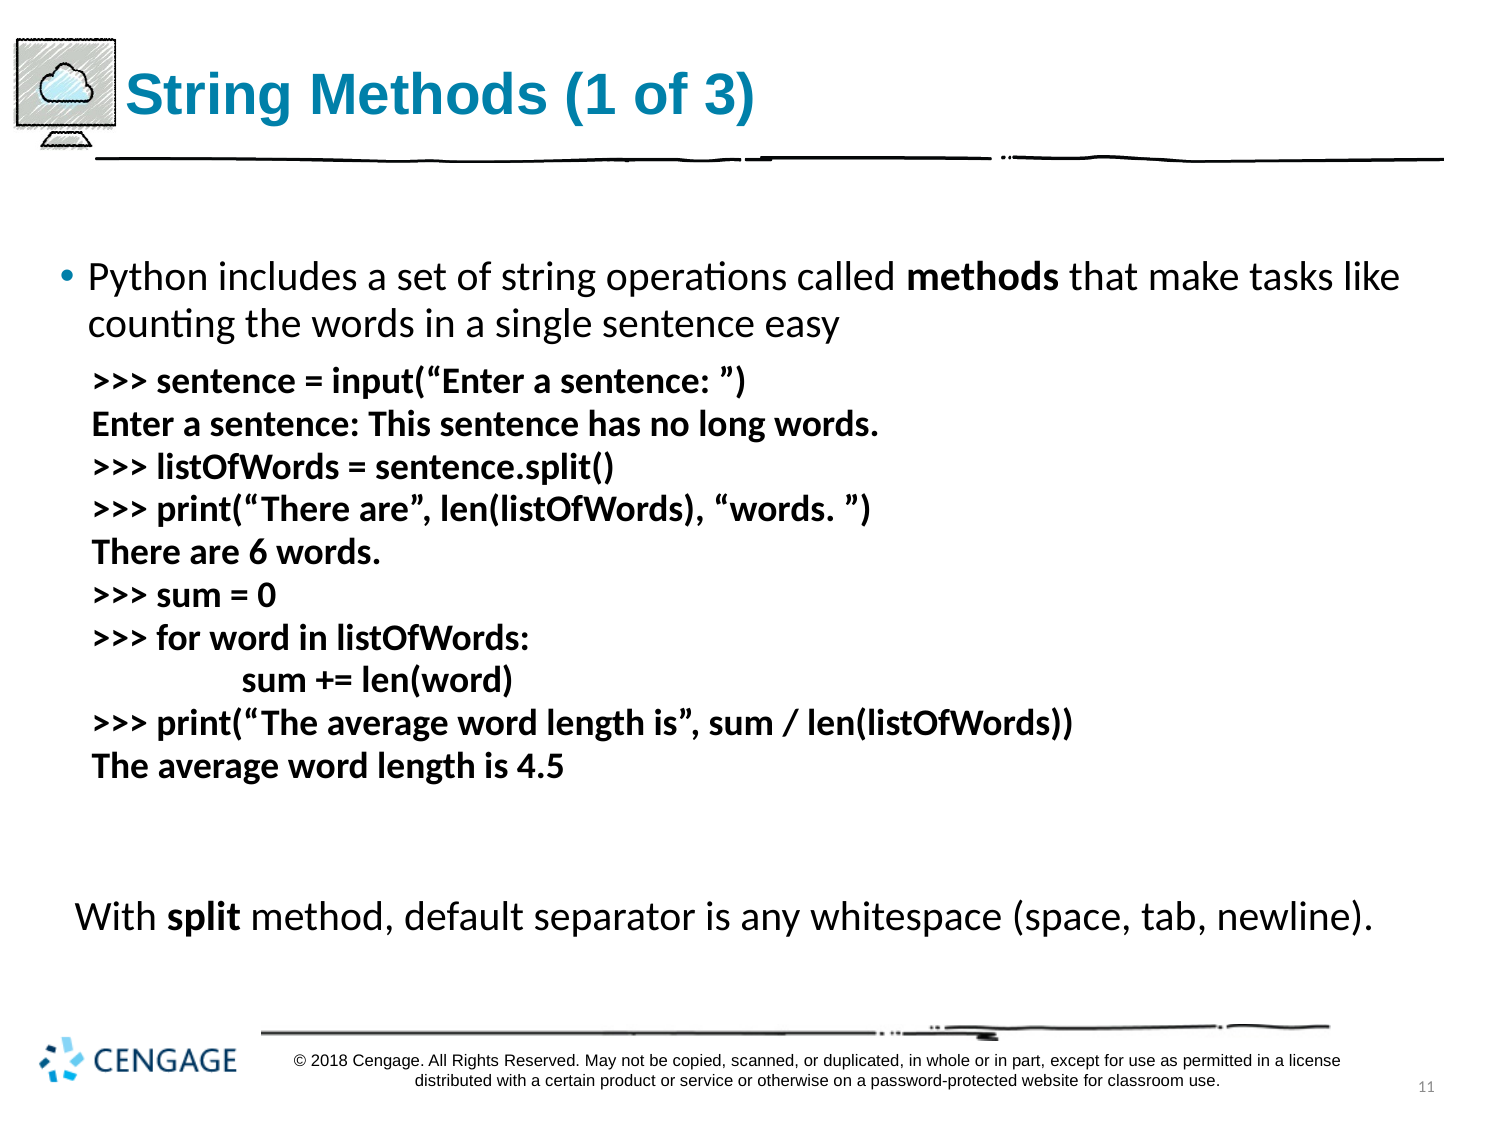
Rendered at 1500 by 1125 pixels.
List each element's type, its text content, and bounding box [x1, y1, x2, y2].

list Python includes a set of string operations called methods that make tasks like counting the words in a single sentence easy [59, 252, 1441, 349]
title String Methods (1 of 3) [125, 55, 1442, 127]
picture [154, 155, 1444, 163]
picture [13, 36, 117, 151]
list >>> sentence = input(“Enter a sentence: ”) Enter a sentence: This sentence has no long words. >>> listOfWords = sentence.split() >>> print(“There are”, len(listOfWords), “words. ”) There are 6 words. >>> sum = 0 >>> for word in listOfWords: sum += len(word) >>> print(“The average word length is”, sum / len(listOfWords)) The average word length is 4.5 [54, 359, 1435, 835]
picture [19, 1023, 249, 1095]
footer © 2018 Cengage. All Rights Reserved. May not be copied, scanned, or duplicated, in whole or in part, except for use as permitted in a license distributed with a certain product or service or otherwise on a password-protected website for classroom use. [262, 1049, 1375, 1090]
text_box With split method, default separator is any whitespace (space, tab, newline). [59, 881, 1463, 947]
picture [261, 1024, 1331, 1041]
